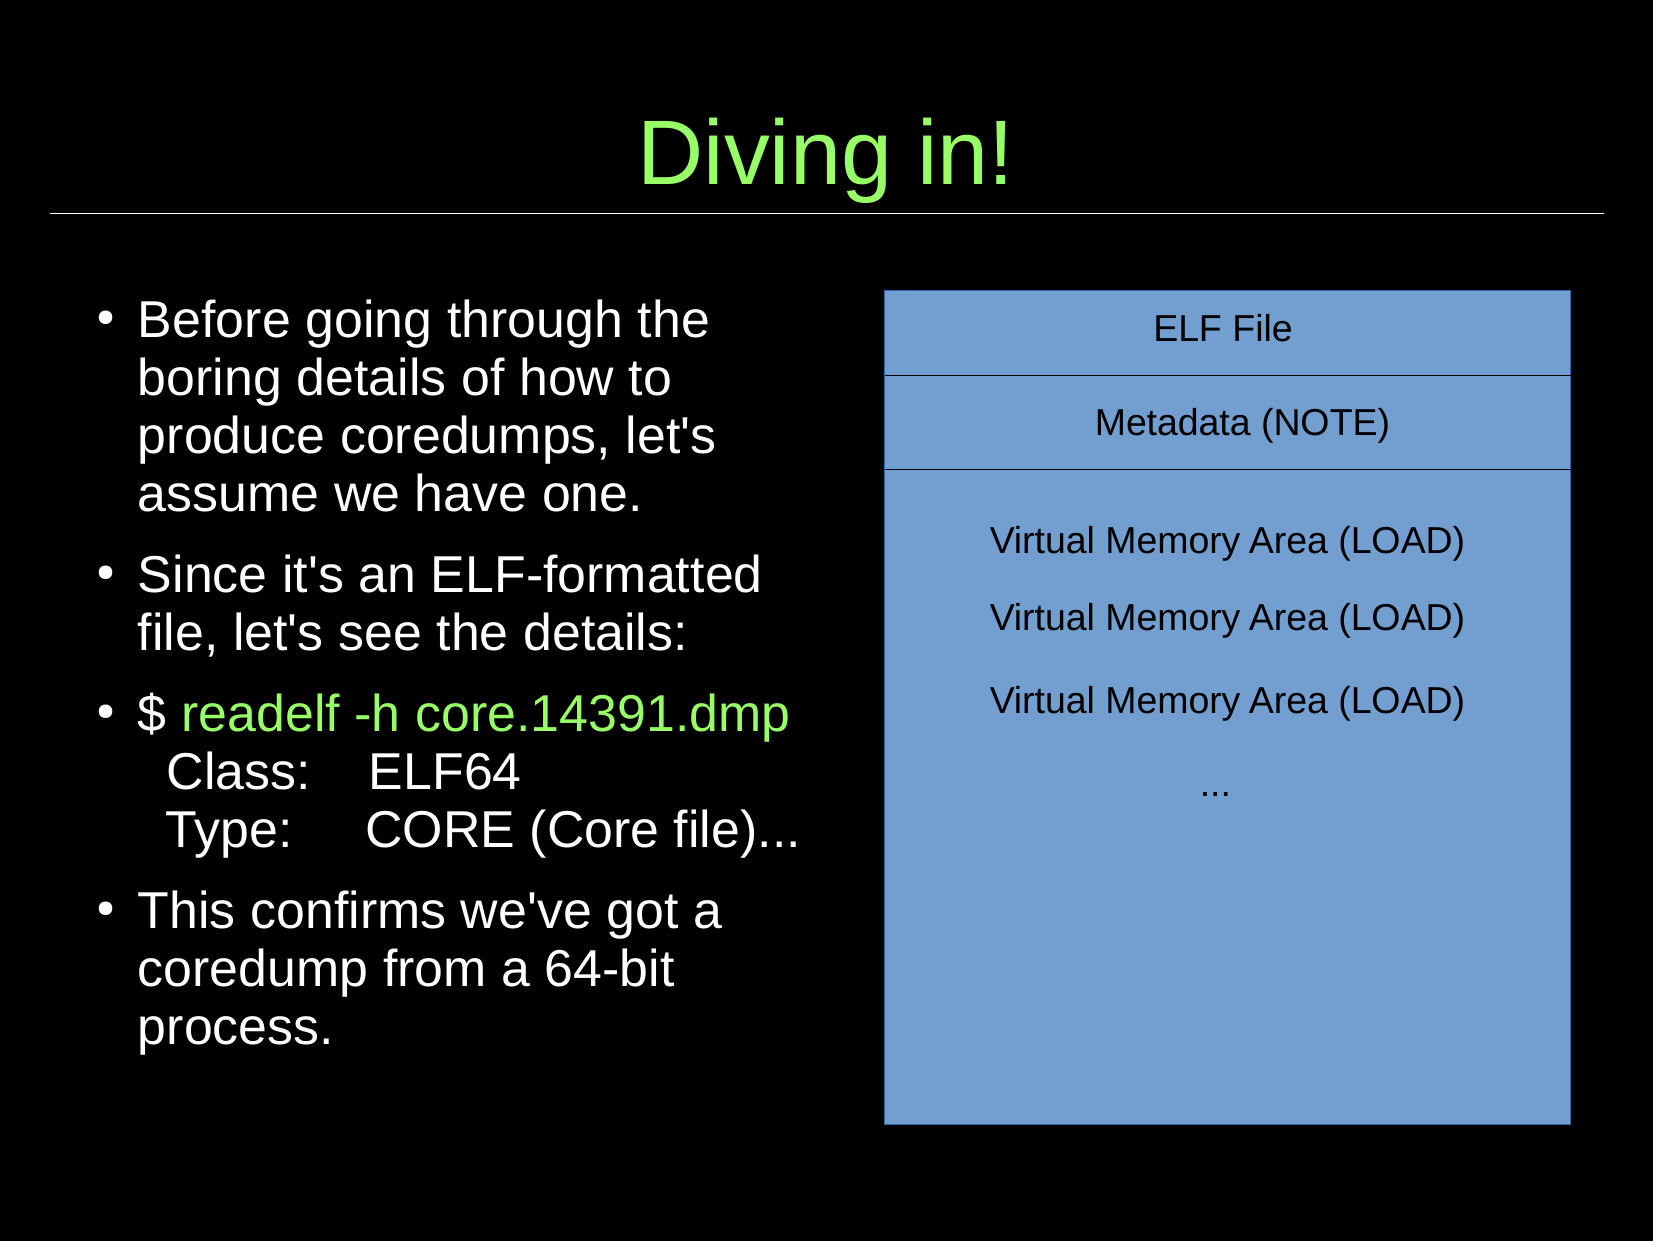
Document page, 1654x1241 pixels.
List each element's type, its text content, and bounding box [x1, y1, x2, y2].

text_box ... [1185, 754, 1486, 854]
text_box Virtual Memory Area (LOAD) [975, 672, 1486, 771]
title Diving in! [82, 49, 1571, 257]
text_box Virtual Memory Area (LOAD) [975, 512, 1486, 589]
text_box Virtual Memory Area (LOAD) [975, 589, 1486, 672]
text_box ELF File [1138, 300, 1439, 357]
text_box [884, 290, 1571, 1125]
text_box Metadata (NOTE) [1080, 394, 1439, 494]
list Before going through the boring details of how to produce coredumps, let's assume we have one. Since it's an ELF-formatted file, let's see the details: $ readelf -h core.14391.dmp Class: ELF64 Type: CORE (Core file)... This confirms we've got a coredump from a 64-bit process. [82, 290, 809, 1111]
